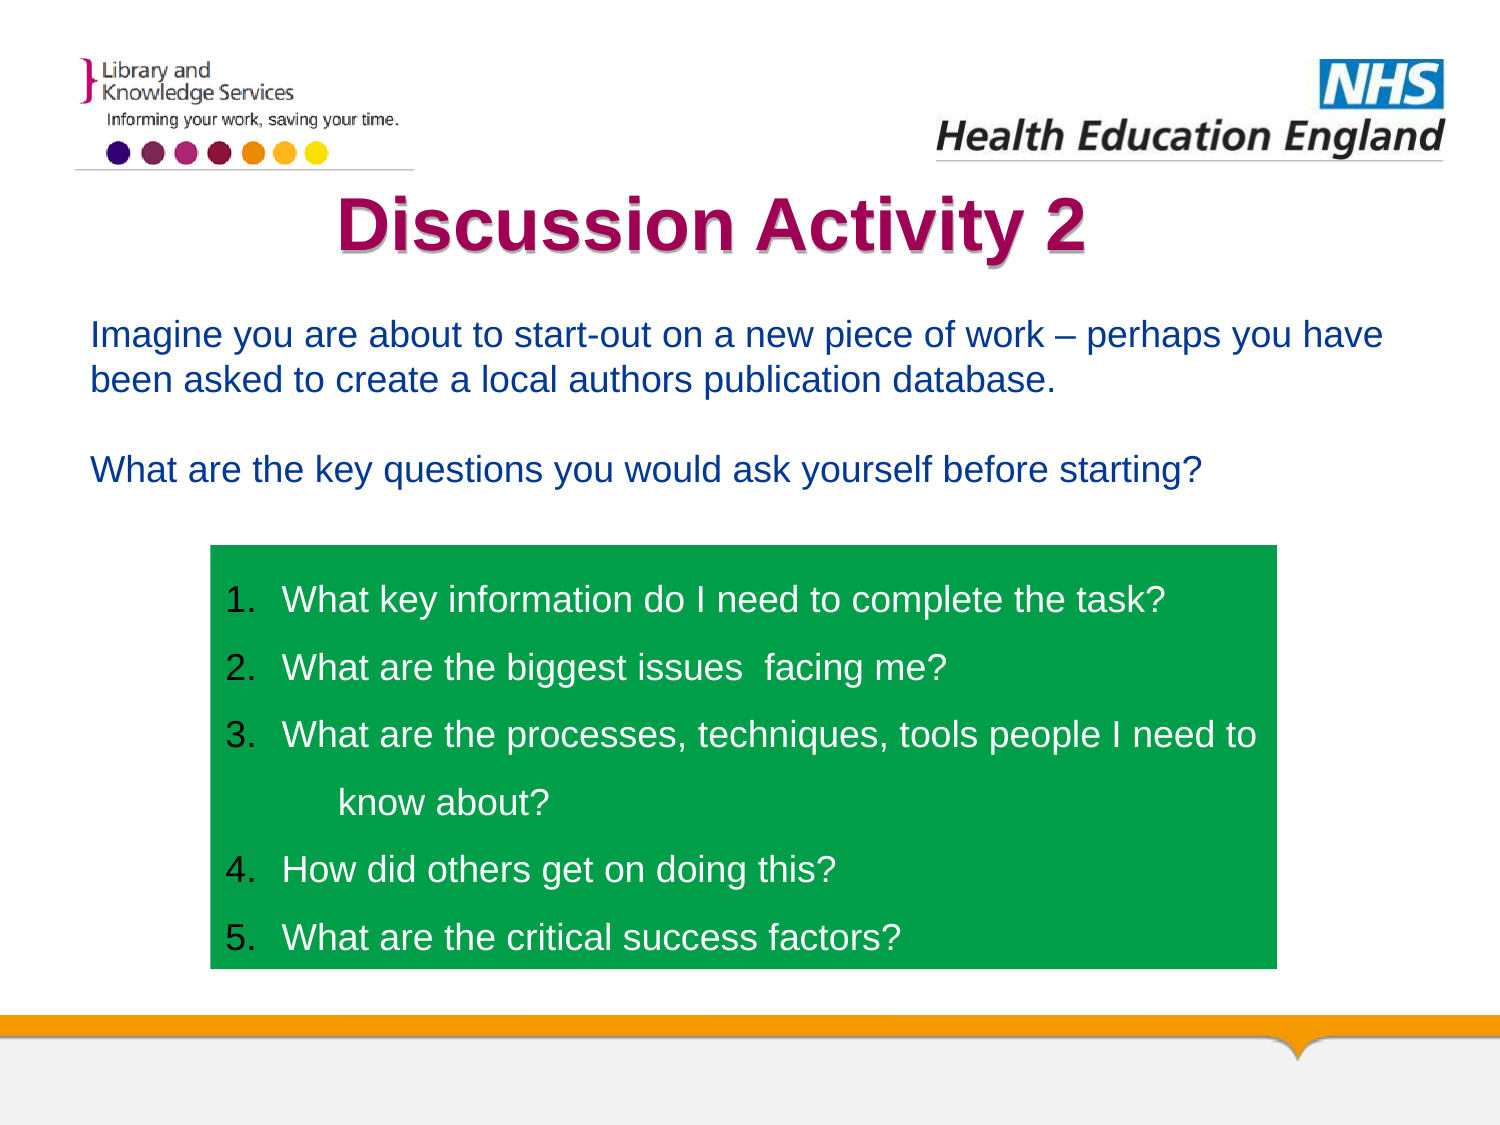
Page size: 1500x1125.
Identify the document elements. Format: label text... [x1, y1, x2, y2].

picture [75, 54, 416, 169]
title Discussion Activity 2 [56, 190, 937, 303]
text_box Imagine you are about to start-out on a new piece of work – perhaps you have been asked to create a local authors publication database. What are the key questions you would ask yourself before starting? [75, 302, 1426, 499]
text_box What key information do I need to complete the task? What are the biggest issues facing me? What are the processes, techniques, tools people I need to know about? How did others get on doing this? What are the critical success factors? [210, 545, 1277, 970]
